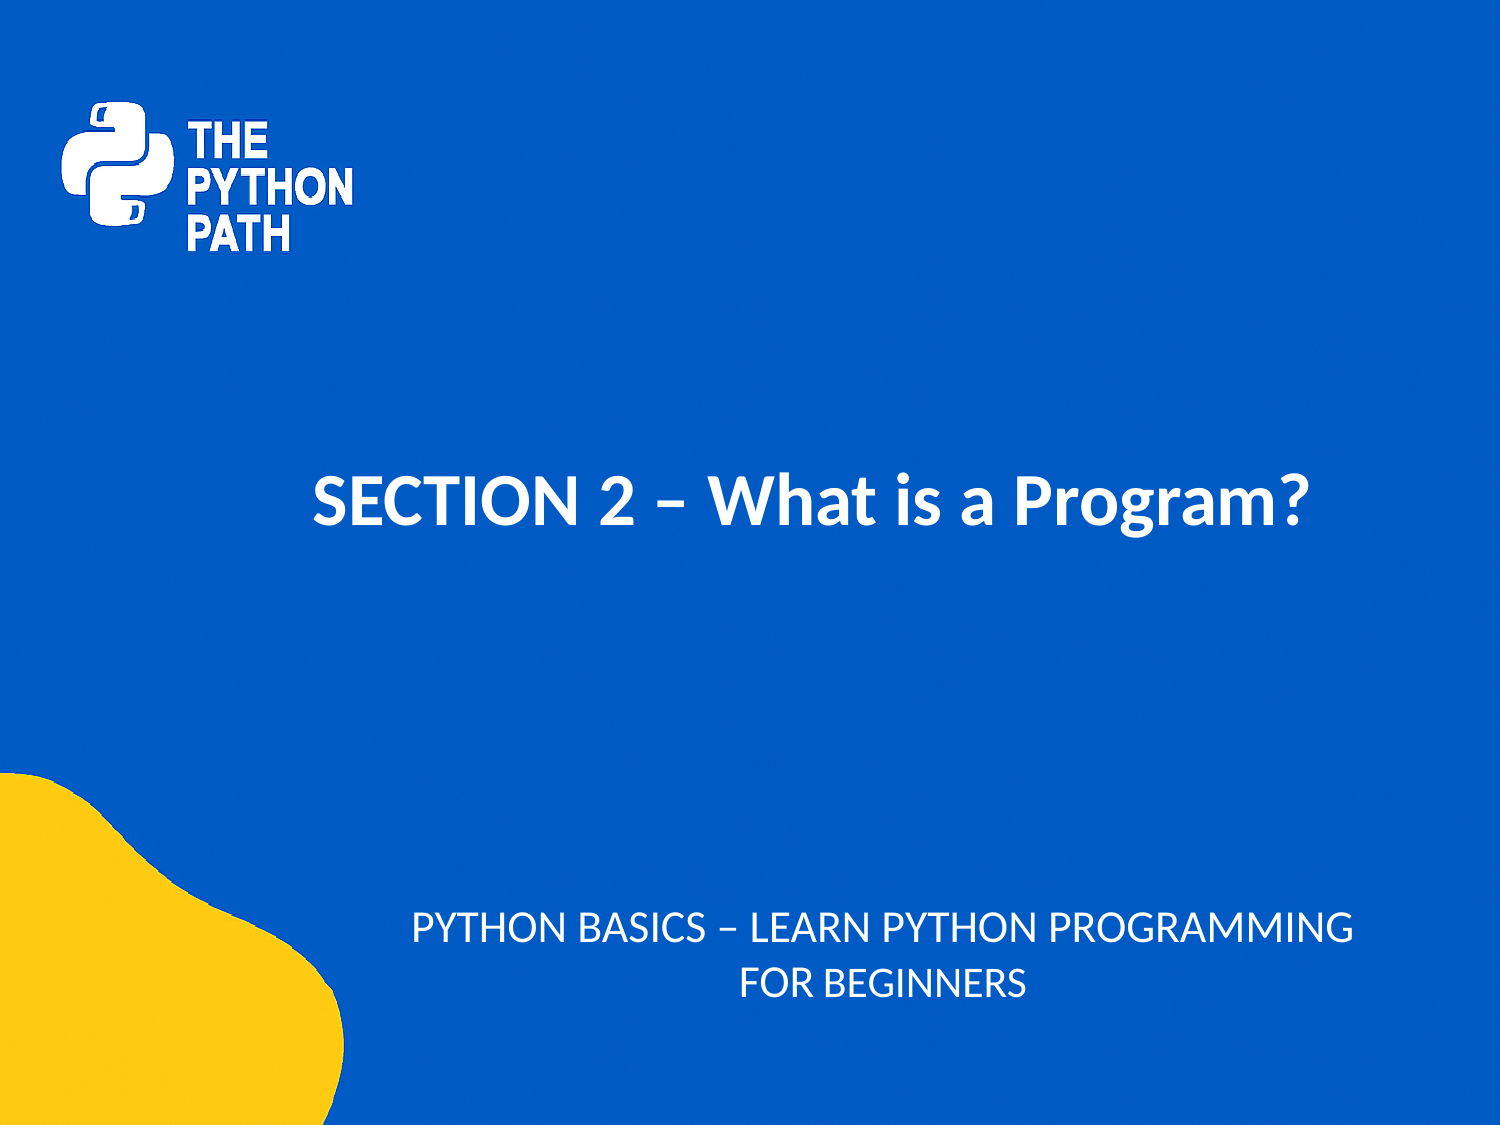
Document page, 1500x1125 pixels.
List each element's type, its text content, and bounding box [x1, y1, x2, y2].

picture [0, 0, 1500, 1125]
text_box SECTION 2 – What is a Program? [298, 442, 1329, 548]
text_box PYTHON BASICS – LEARN PYTHON PROGRAMMING FOR BEGINNERS [396, 889, 1370, 1014]
